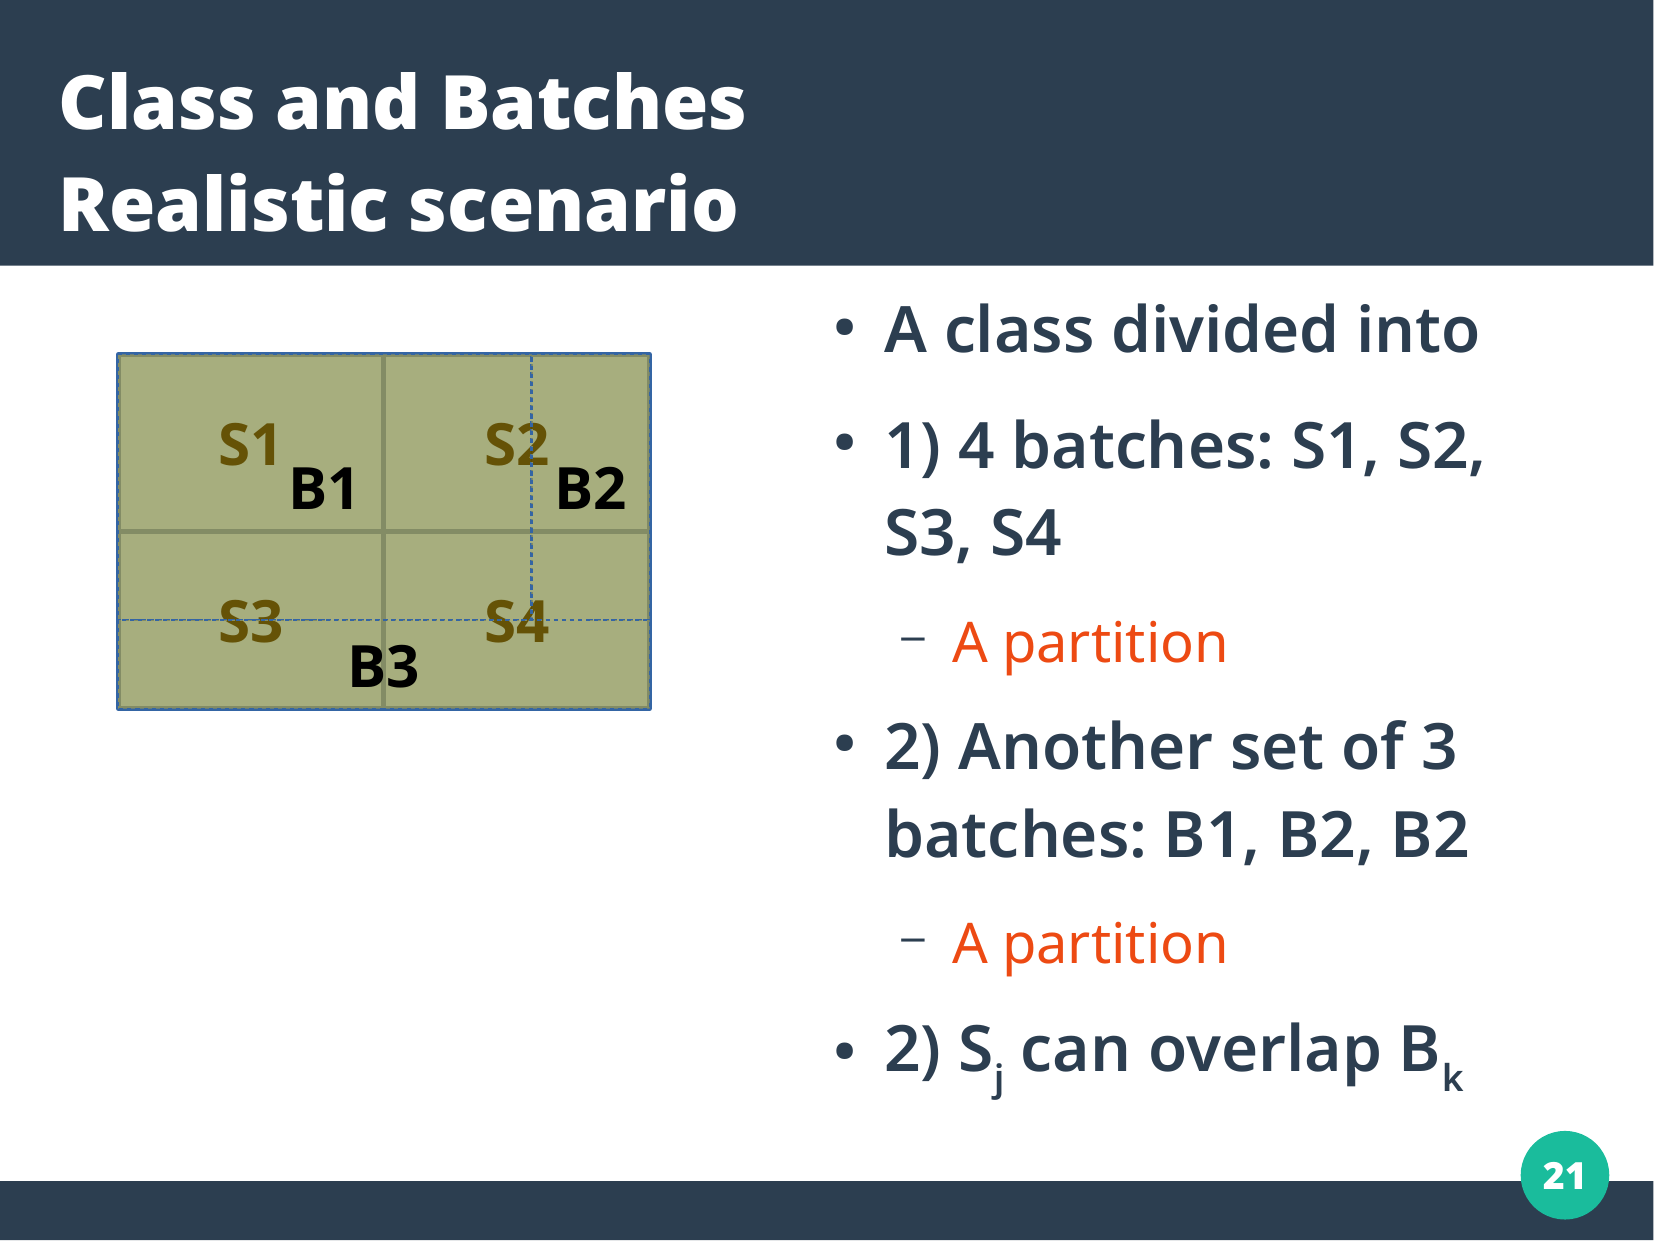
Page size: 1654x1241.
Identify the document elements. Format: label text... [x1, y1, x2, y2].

title Class and Batches Realistic scenario [59, 49, 1595, 207]
text_box B3 [118, 620, 650, 709]
text_box B1 [118, 354, 531, 620]
list A class divided into 1) 4 batches: S1, S2, S3, S4 A partition 2) Another set of 3 batches: B1, B2, B2 A partition 2) Sj can overlap Bk [816, 284, 1566, 1112]
text_box B2 [531, 354, 650, 620]
